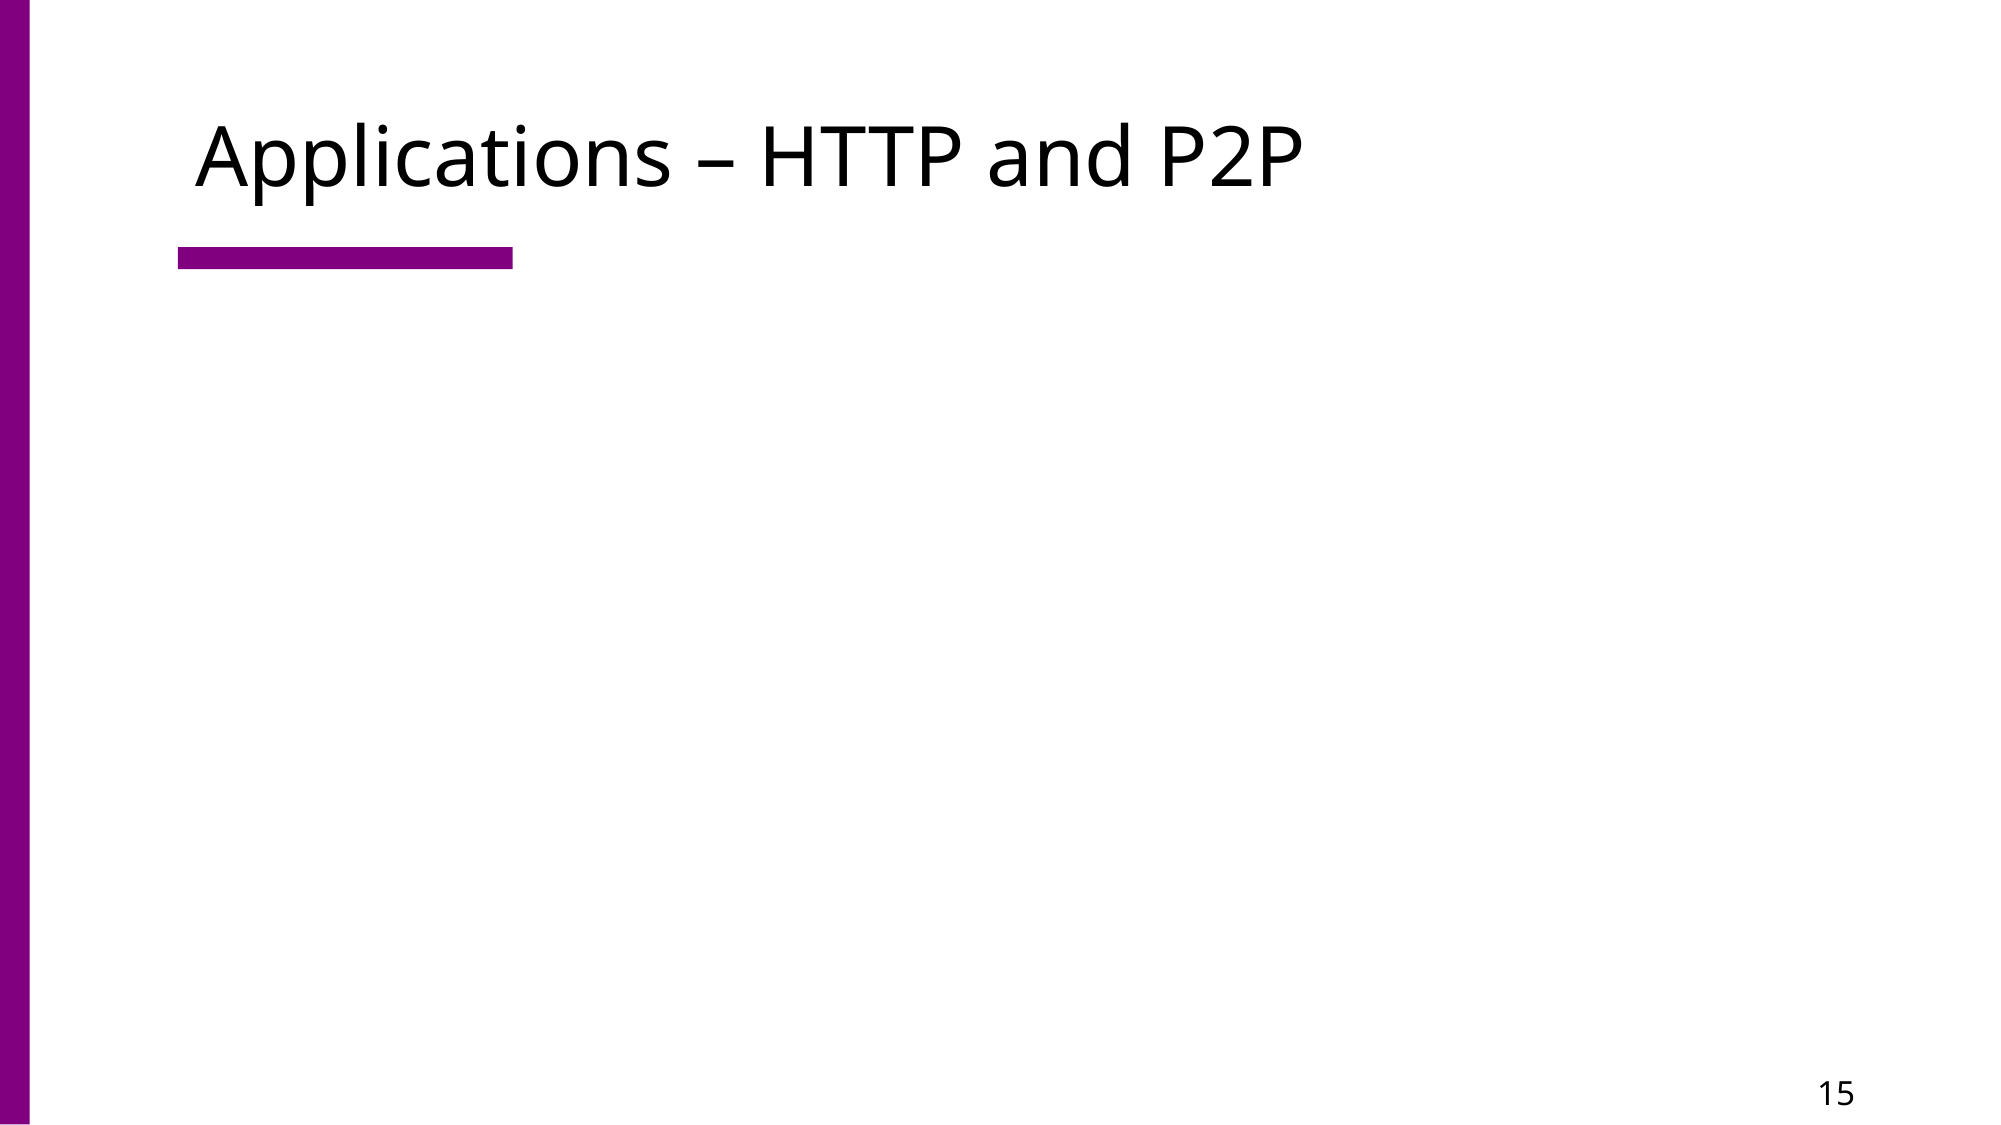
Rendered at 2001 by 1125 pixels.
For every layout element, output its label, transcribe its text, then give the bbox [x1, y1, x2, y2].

title Applications – HTTP and P2P [144, 80, 1846, 225]
